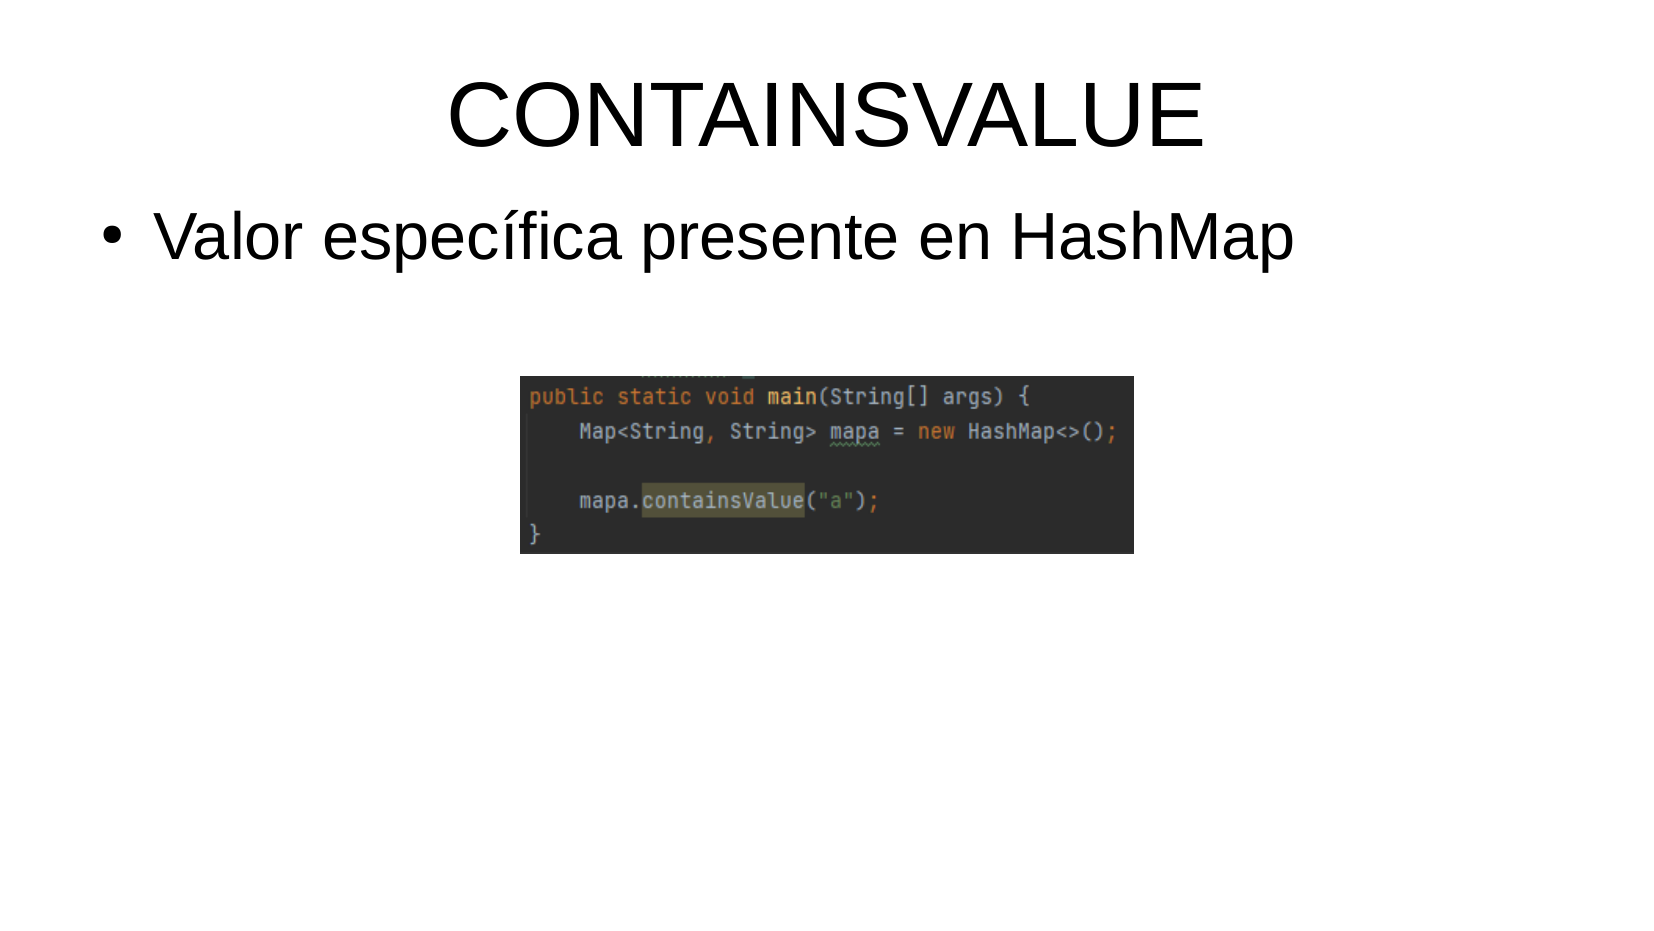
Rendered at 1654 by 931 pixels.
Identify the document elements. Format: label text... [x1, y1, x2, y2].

picture [520, 376, 1134, 554]
list Valor específica presente en HashMap [82, 198, 1571, 739]
title CONTAINSVALUE [82, 37, 1571, 193]
